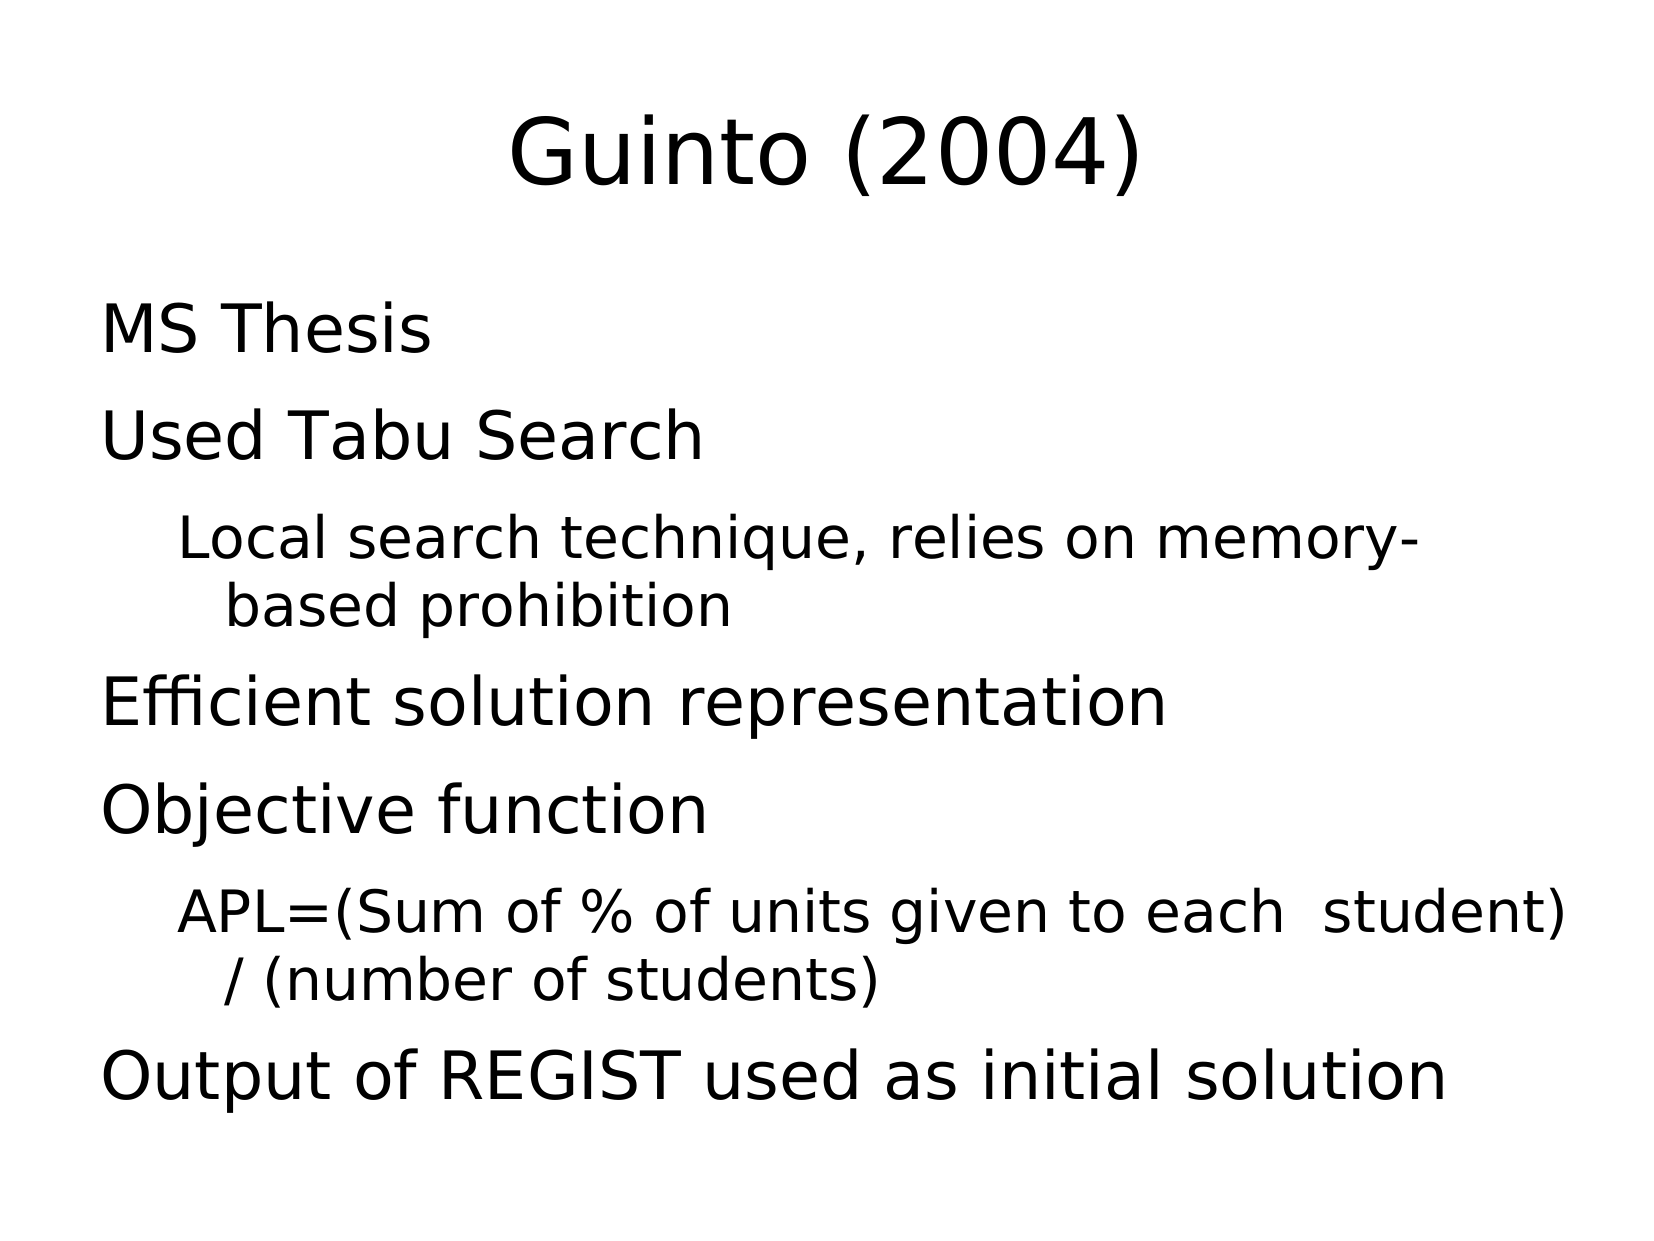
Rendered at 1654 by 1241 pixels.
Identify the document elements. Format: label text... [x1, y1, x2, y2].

list MS Thesis Used Tabu Search Local search technique, relies on memory-based prohibition Efficient solution representation Objective function APL=(Sum of % of units given to each student) / (number of students) Output of REGIST used as initial solution [82, 290, 1571, 1116]
title Guinto (2004) [82, 49, 1571, 257]
